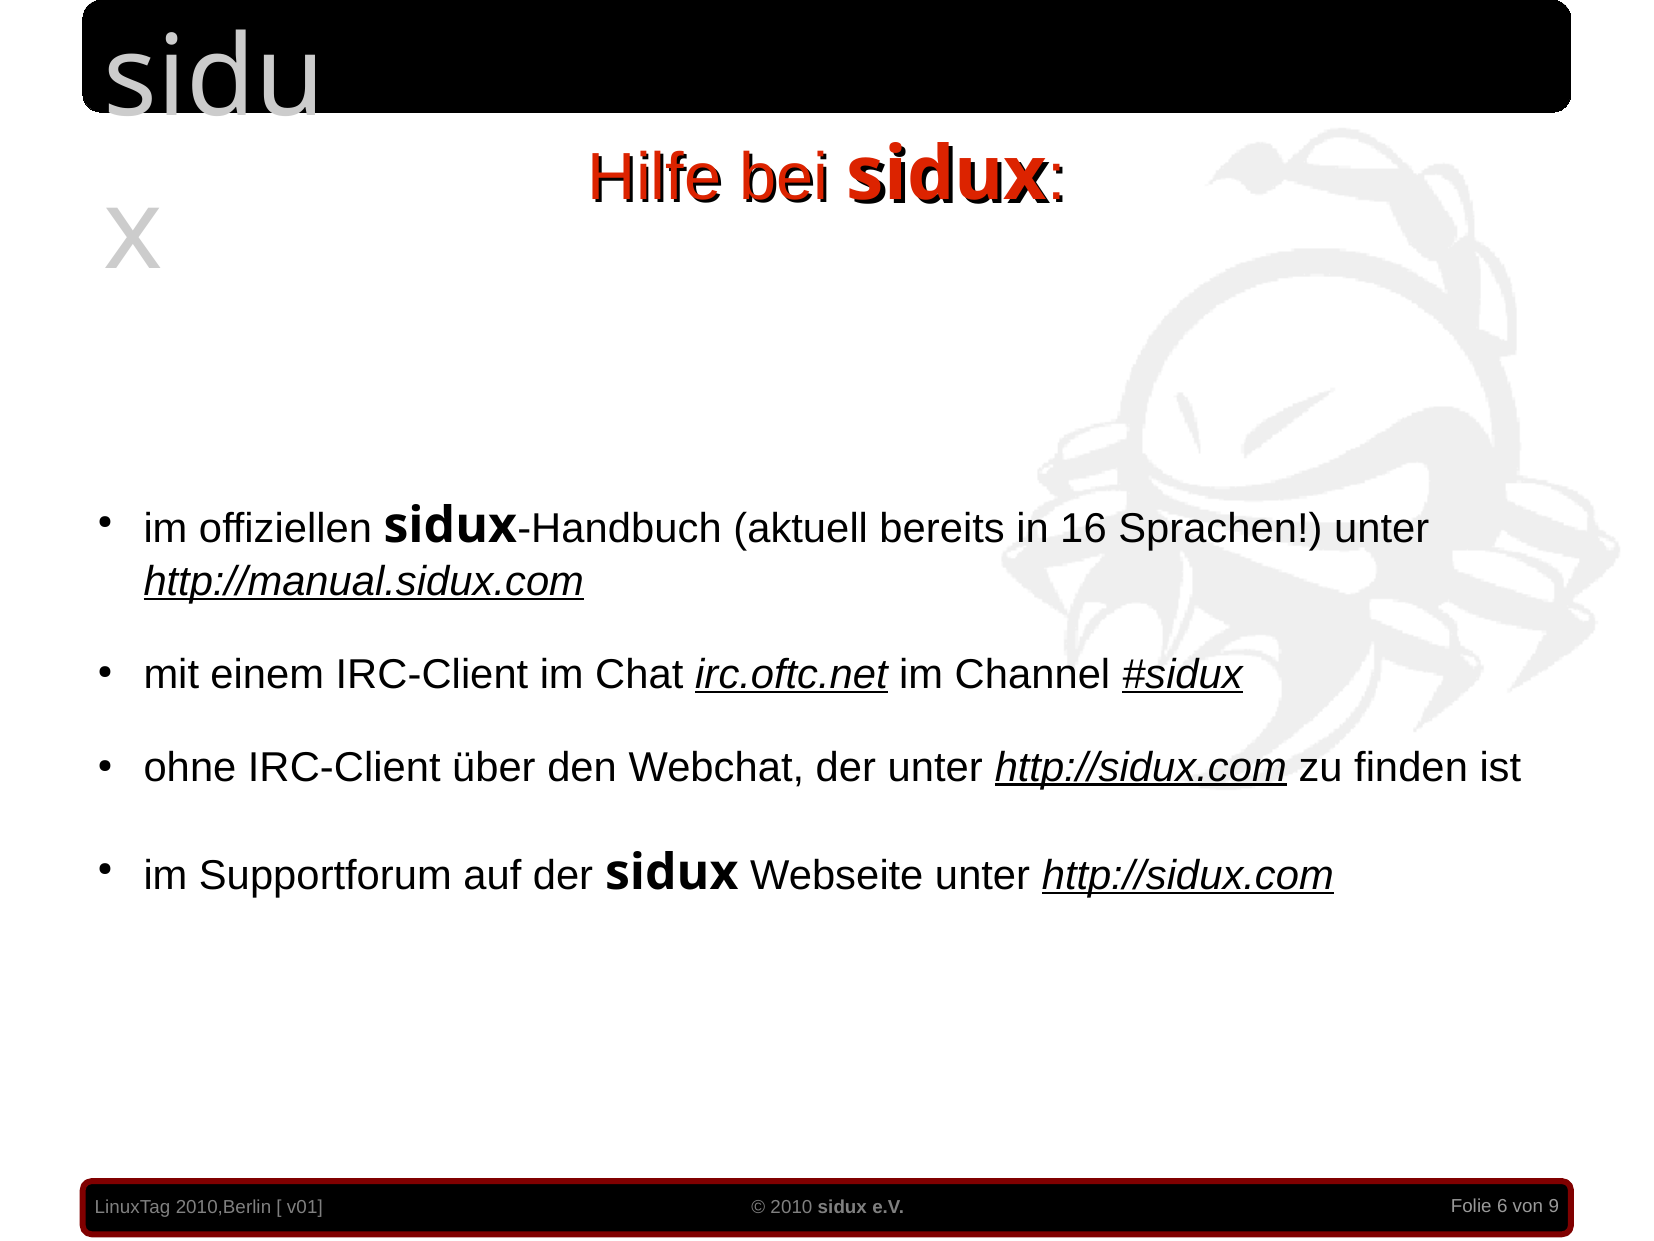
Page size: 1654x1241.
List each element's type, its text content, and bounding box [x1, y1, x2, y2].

text_box im offiziellen sidux-Handbuch (aktuell bereits in 16 Sprachen!) unter http://manual.sidux.com mit einem IRC-Client im Chat irc.oftc.net im Channel #sidux ohne IRC-Client über den Webchat, der unter http://sidux.com zu finden ist im Supportforum auf der sidux Webseite unter http://sidux.com [82, 224, 1571, 1170]
text_box Hilfe bei sidux: [82, 112, 1571, 213]
picture [997, 122, 1625, 798]
